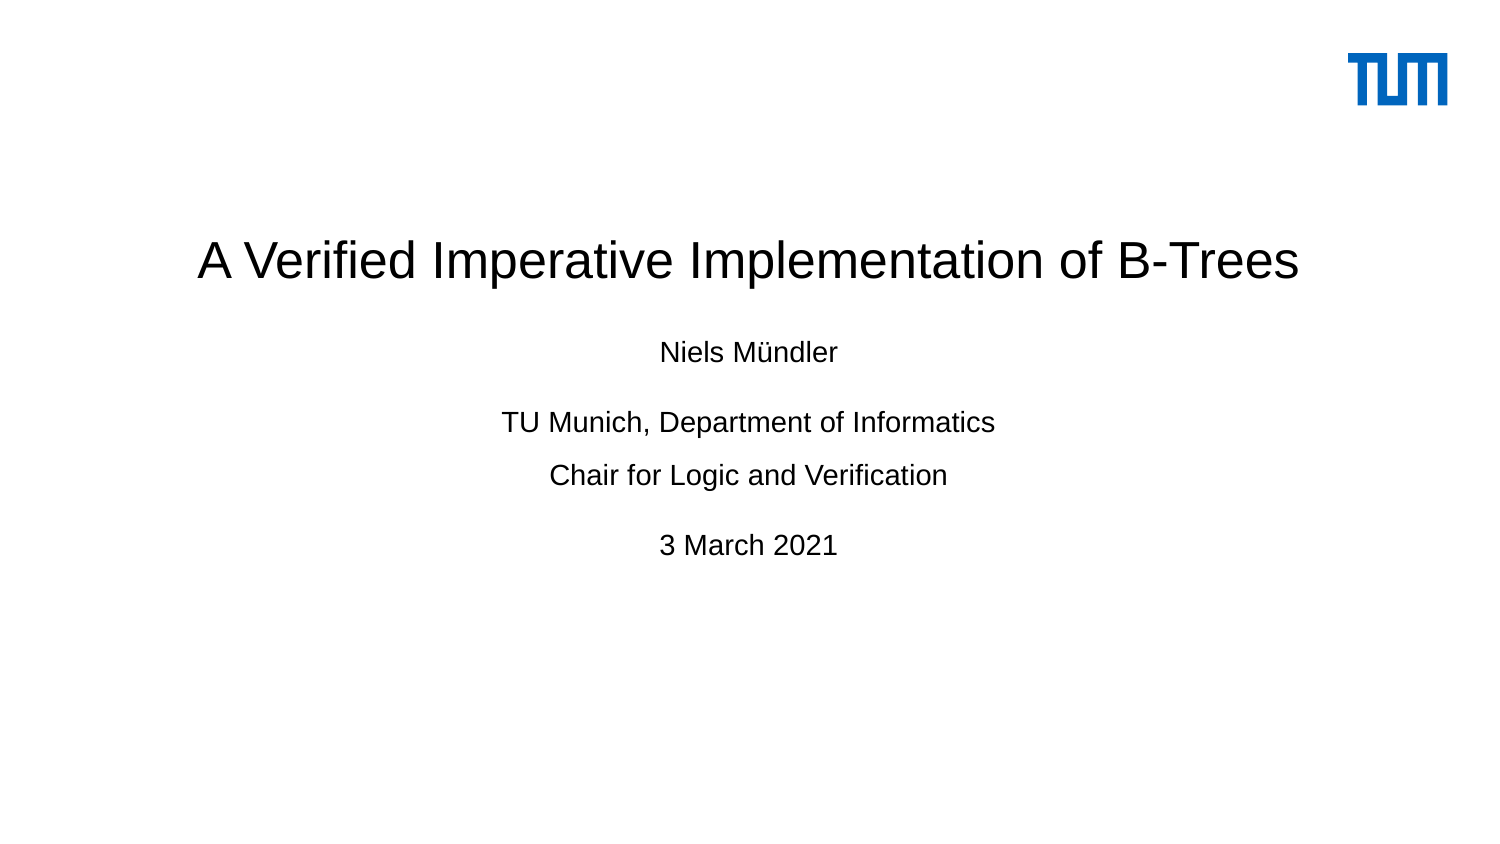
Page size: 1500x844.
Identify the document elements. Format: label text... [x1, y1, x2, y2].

list Niels Mündler TU Munich, Department of Informatics Chair for Logic and Verification 3 March 2021 [51, 315, 1447, 473]
title A Verified Imperative Implementation of B-Trees [51, 222, 1447, 286]
